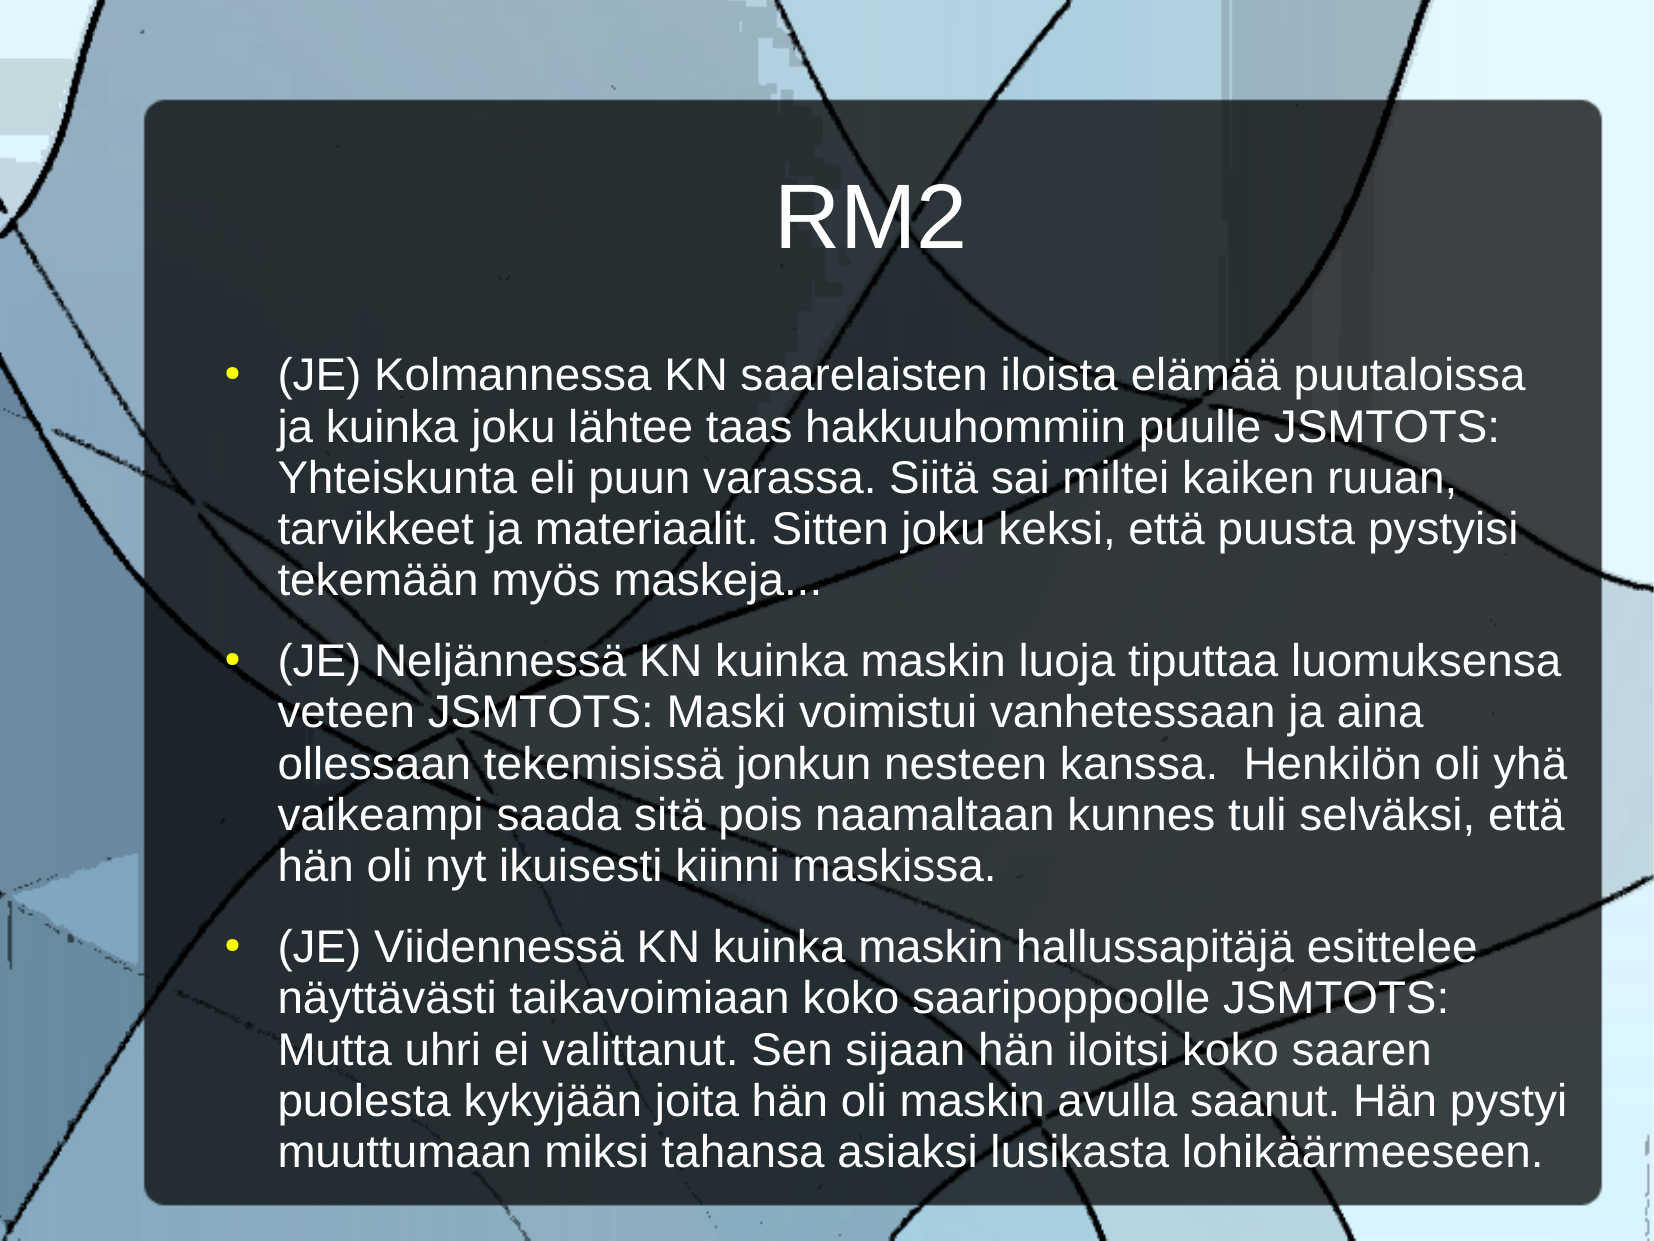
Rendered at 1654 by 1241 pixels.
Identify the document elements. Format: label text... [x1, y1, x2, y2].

list (JE) Kolmannessa KN saarelaisten iloista elämää puutaloissa ja kuinka joku lähtee taas hakkuuhommiin puulle JSMTOTS: Yhteiskunta eli puun varassa. Siitä sai miltei kaiken ruuan, tarvikkeet ja materiaalit. Sitten joku keksi, että puusta pystyisi tekemään myös maskeja... (JE) Neljännessä KN kuinka maskin luoja tiputtaa luomuksensa veteen JSMTOTS: Maski voimistui vanhetessaan ja aina ollessaan tekemisissä jonkun nesteen kanssa. Henkilön oli yhä vaikeampi saada sitä pois naamaltaan kunnes tuli selväksi, että hän oli nyt ikuisesti kiinni maskissa. (JE) Viidennessä KN kuinka maskin hallussapitäjä esittelee näyttävästi taikavoimiaan koko saaripoppoolle JSMTOTS: Mutta uhri ei valittanut. Sen sijaan hän iloitsi koko saaren puolesta kykyjään joita hän oli maskin avulla saanut. Hän pystyi muuttumaan miksi tahansa asiaksi lusikasta lohikäärmeeseen. [206, 349, 1571, 1182]
picture [0, 0, 1654, 1241]
title RM2 [159, 108, 1583, 325]
